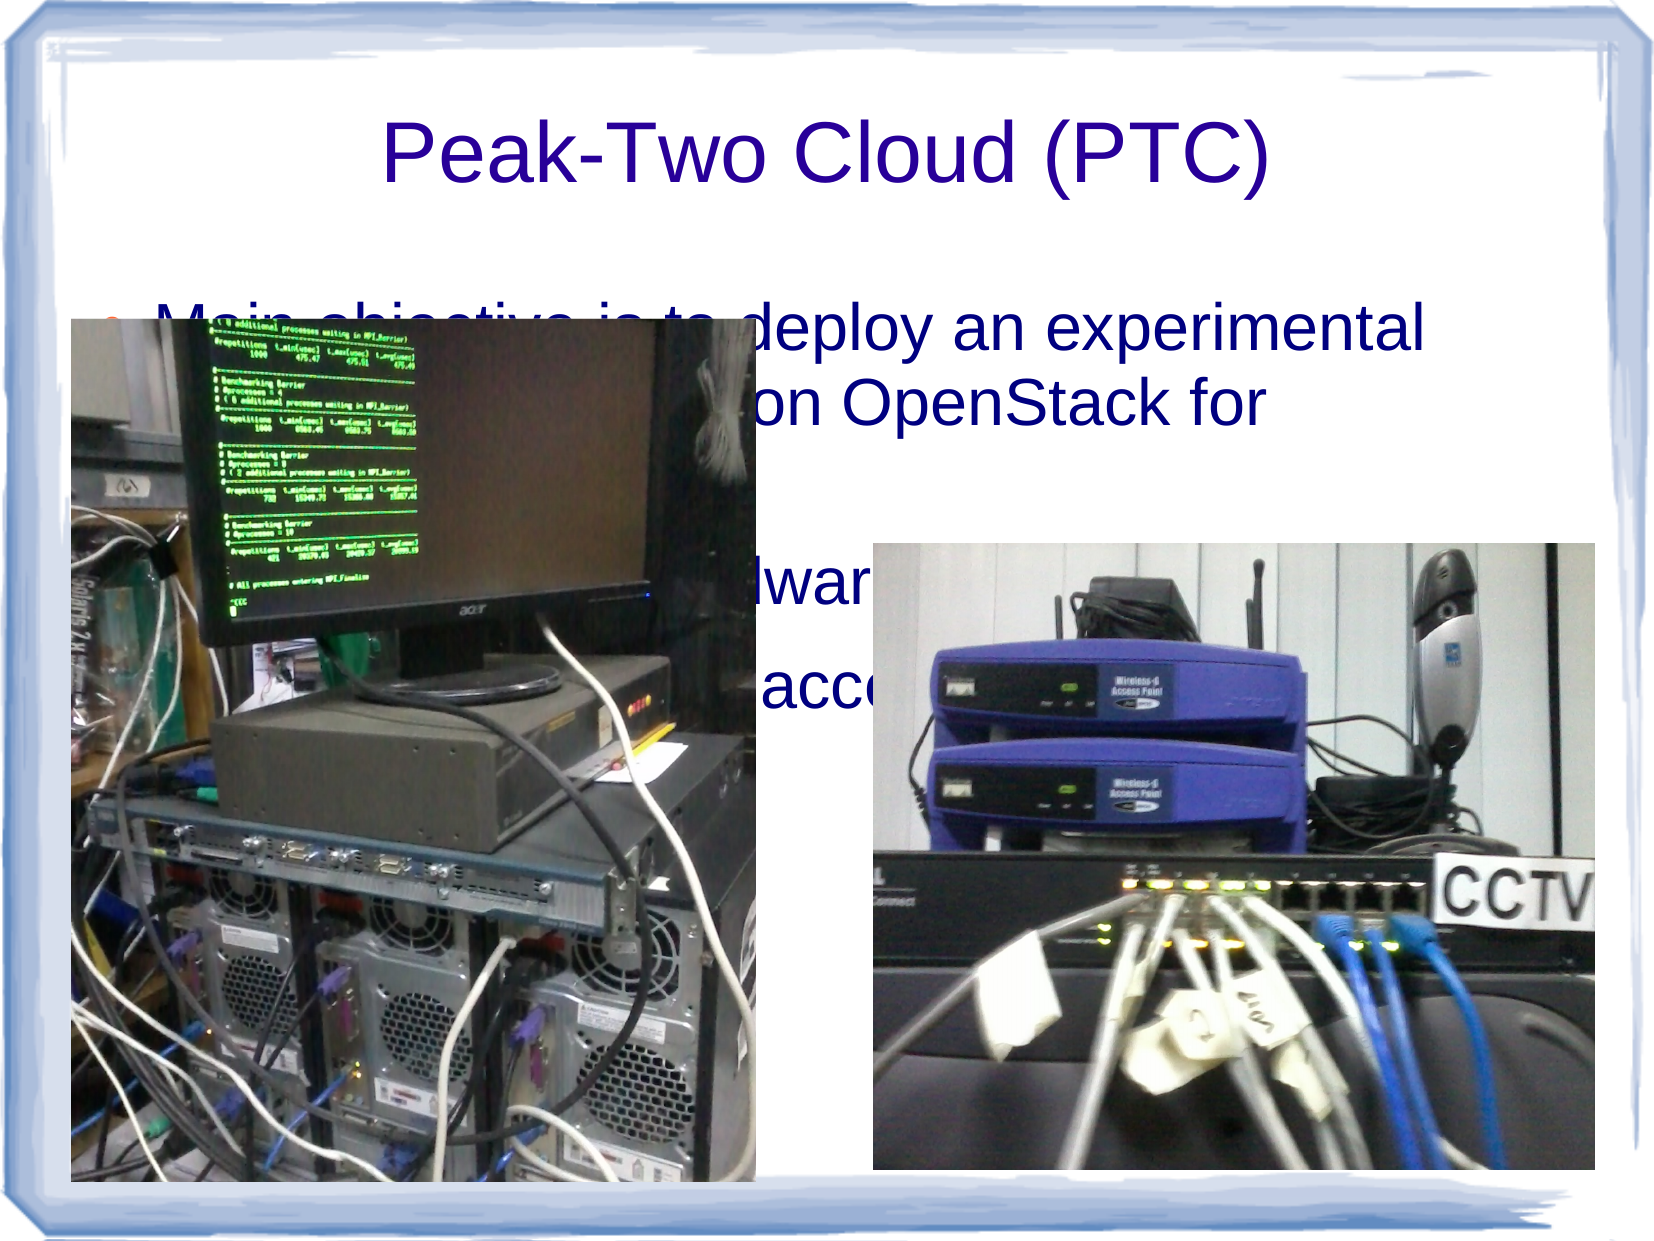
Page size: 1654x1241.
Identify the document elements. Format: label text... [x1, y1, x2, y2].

title Peak-Two Cloud (PTC) [82, 49, 1571, 257]
picture [0, 0, 1654, 1241]
list Main objective is to deploy an experimental private cloud based on OpenStack for research Use commodity hardware Cloud instances are accessible from the ICS Network (10.0.3.x) [82, 290, 1538, 1010]
